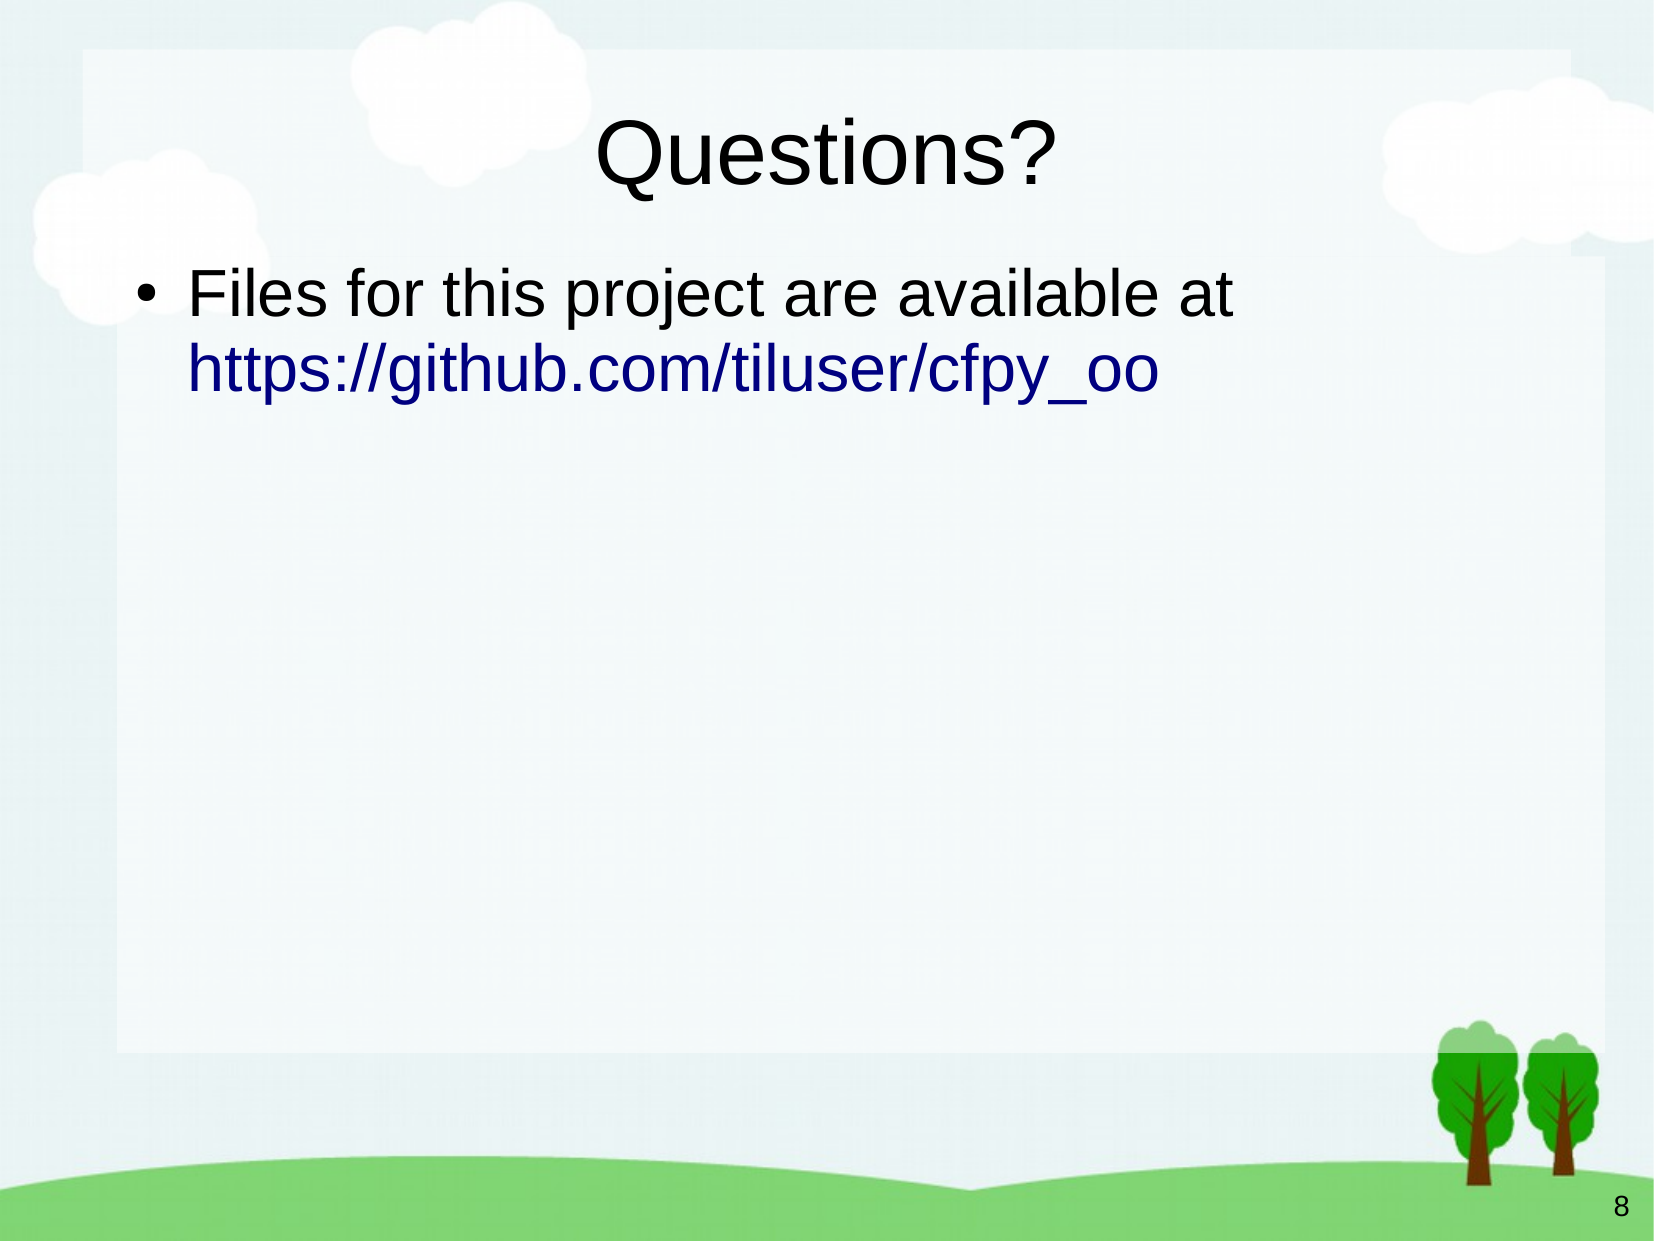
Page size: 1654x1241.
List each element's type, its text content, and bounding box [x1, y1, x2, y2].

picture [0, 0, 1654, 1241]
list Files for this project are available at https://github.com/tiluser/cfpy_oo [116, 256, 1606, 1053]
title Questions? [82, 49, 1571, 257]
